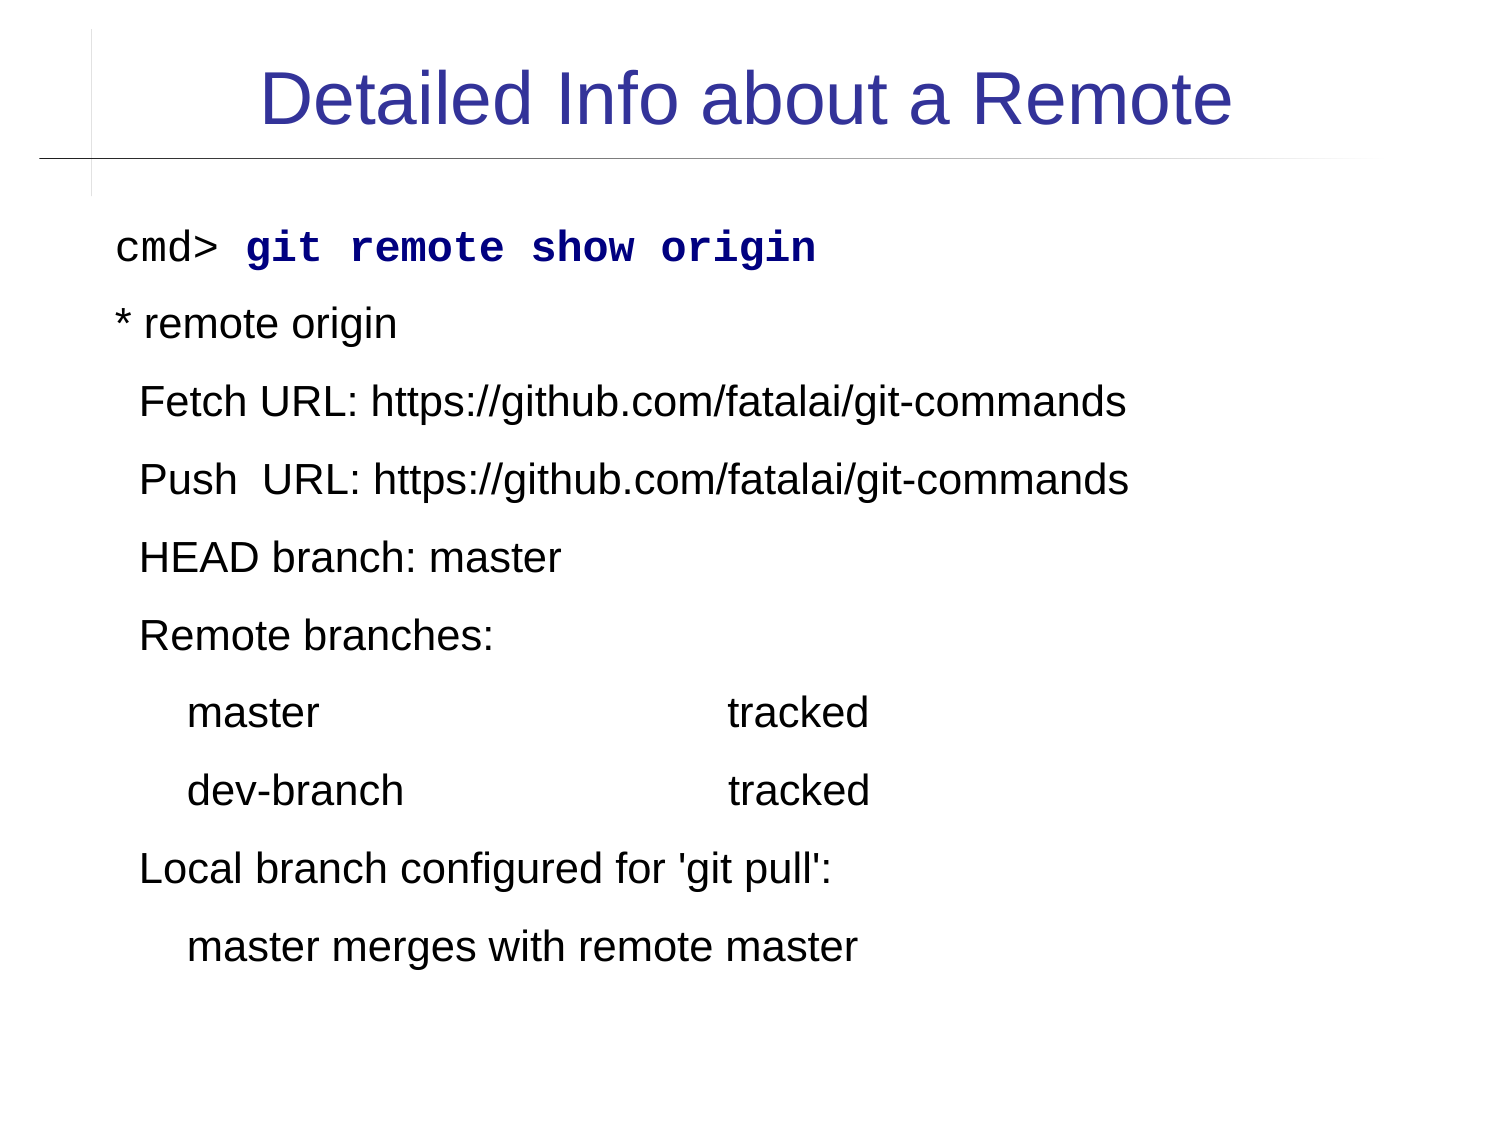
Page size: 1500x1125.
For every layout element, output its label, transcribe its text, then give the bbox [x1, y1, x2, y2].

list cmd> git remote show origin * remote origin Fetch URL: https://github.com/fatalai/git-commands Push URL: https://github.com/fatalai/git-commands HEAD branch: master Remote branches: master tracked dev-branch tracked Local branch configured for 'git pull': master merges with remote master [100, 209, 1394, 980]
title Detailed Info about a Remote [100, 41, 1394, 148]
